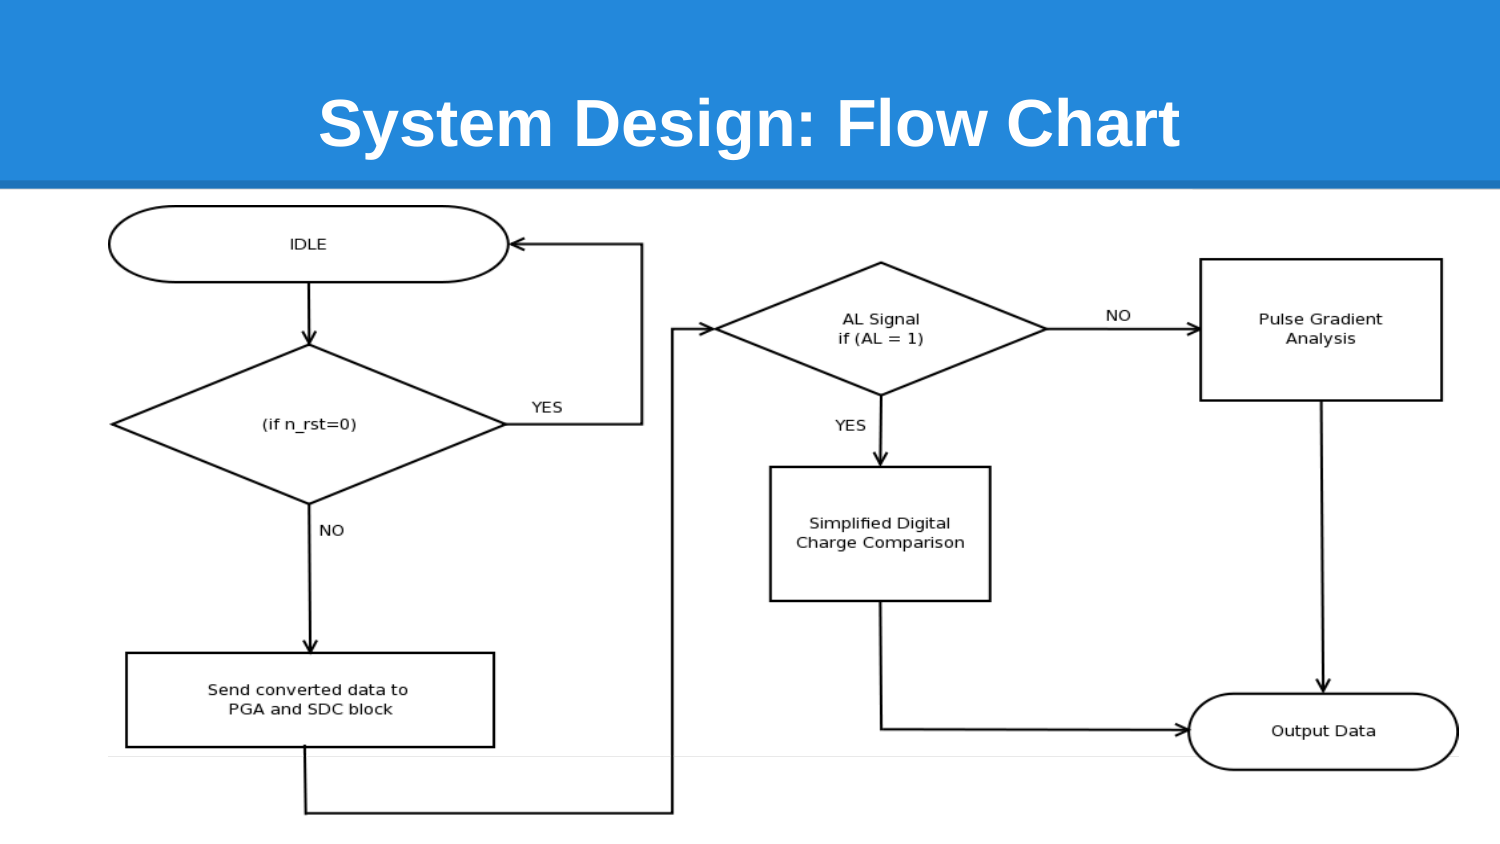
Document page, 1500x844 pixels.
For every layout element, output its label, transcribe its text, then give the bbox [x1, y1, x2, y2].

title System Design: Flow Chart [75, 33, 1425, 175]
picture [108, 205, 1459, 816]
